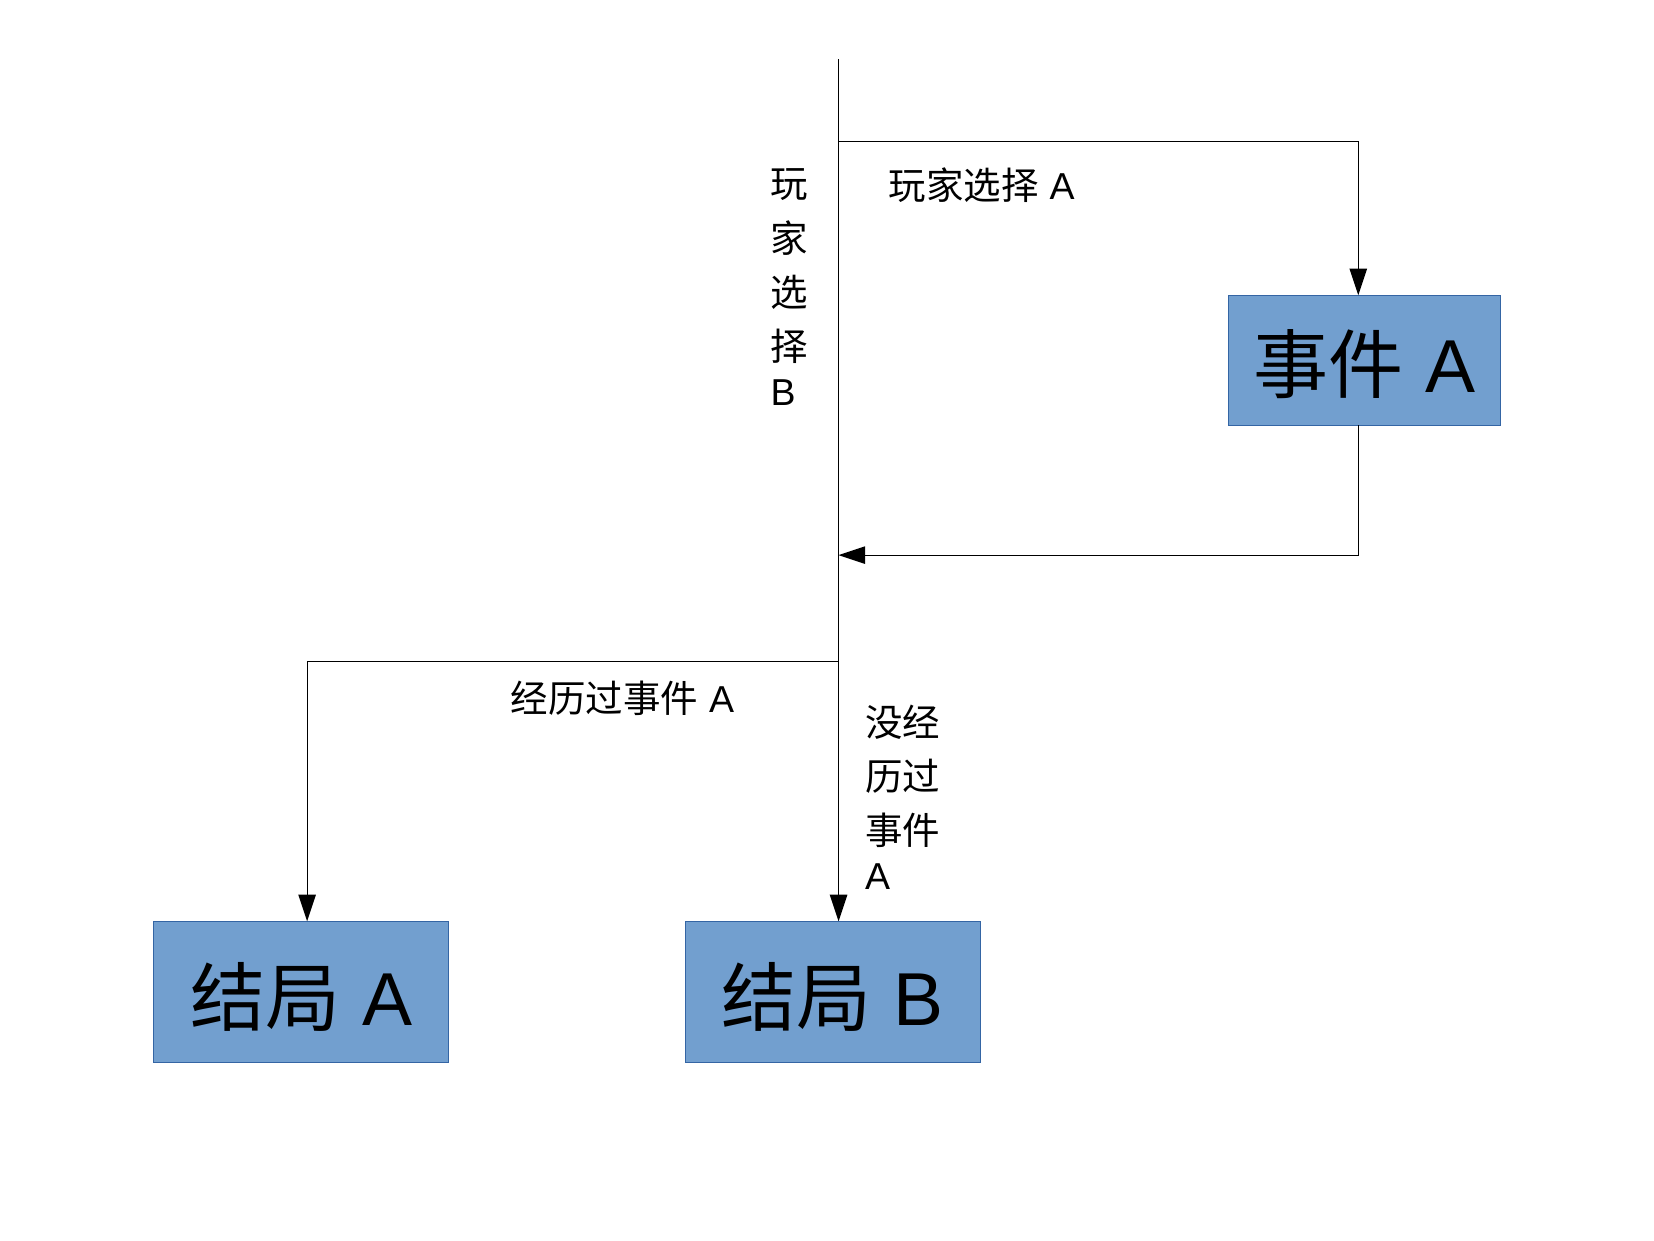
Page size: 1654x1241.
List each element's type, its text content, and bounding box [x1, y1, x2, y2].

text_box 没经历过事件A [850, 685, 981, 1039]
text_box 经历过事件A [496, 661, 780, 726]
text_box 事件A [1228, 295, 1501, 426]
text_box 玩家选择A [874, 148, 1111, 213]
text_box 玩家选择B [755, 146, 827, 402]
text_box 结局B [813, 971, 850, 980]
text_box 结局B [685, 921, 981, 1063]
text_box 结局B [813, 985, 850, 992]
text_box 结局A [153, 921, 449, 1063]
